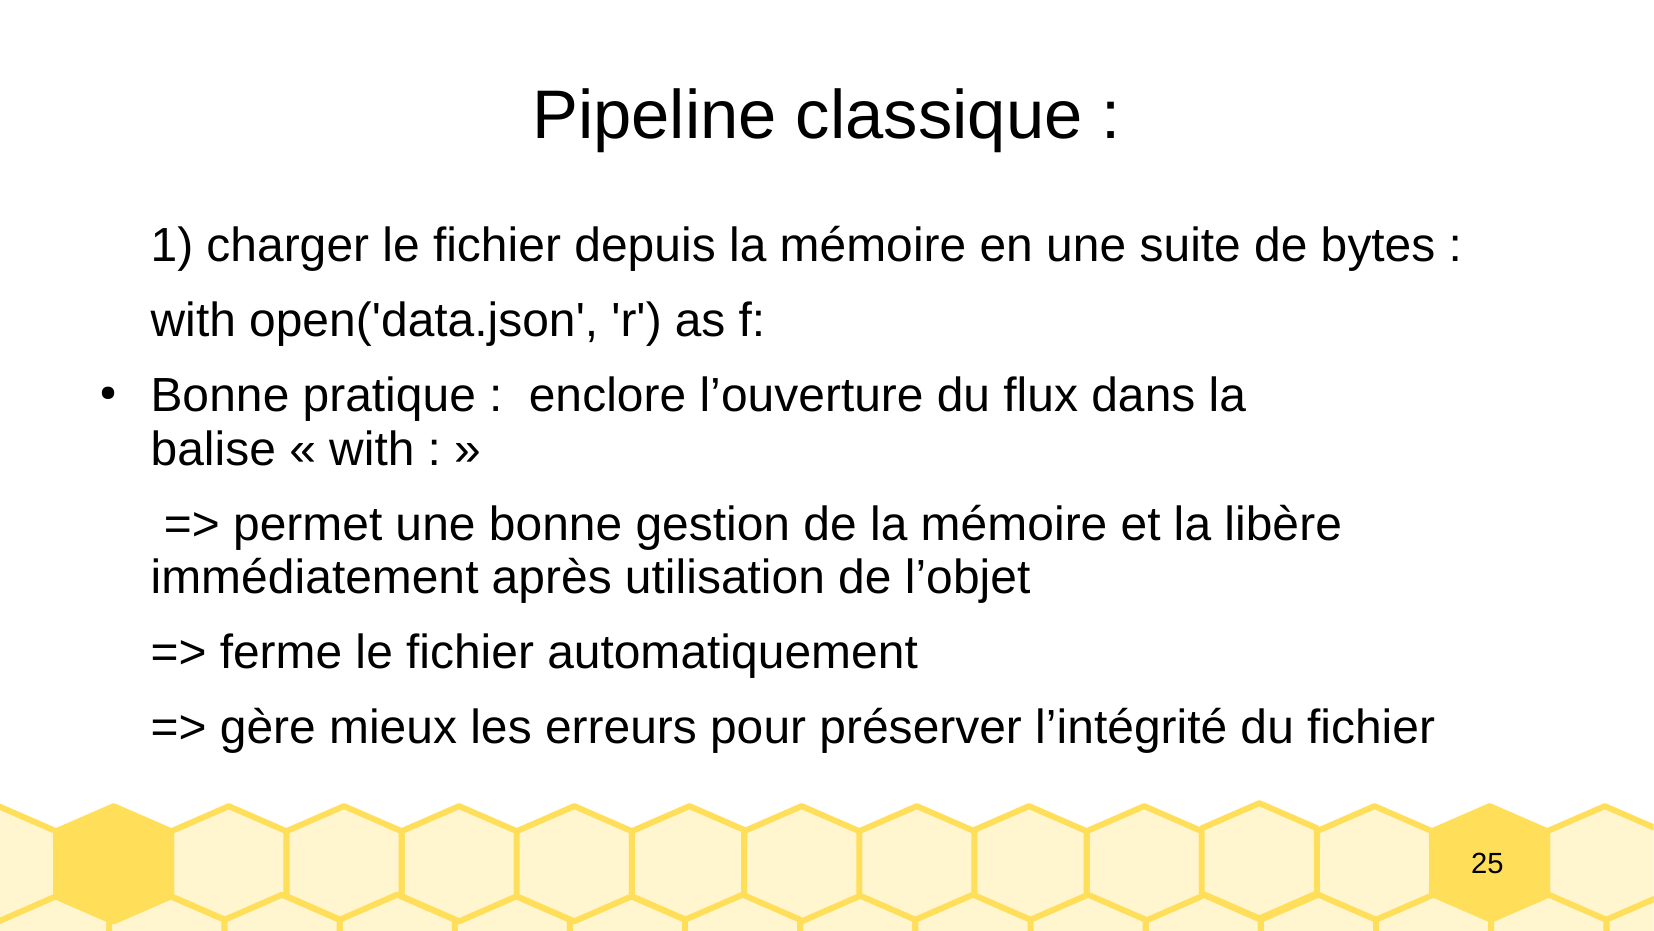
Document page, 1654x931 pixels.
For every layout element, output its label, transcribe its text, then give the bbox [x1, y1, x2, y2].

title Pipeline classique : [82, 37, 1571, 193]
list 1) charger le fichier depuis la mémoire en une suite de bytes : with open('data.json', 'r') as f: Bonne pratique : enclore l’ouverture du flux dans la balise « with : » => permet une bonne gestion de la mémoire et la libère immédiatement après utilisation de l’objet => ferme le fichier automatiquement => gère mieux les erreurs pour préserver l’intégrité du fichier [82, 217, 1571, 758]
